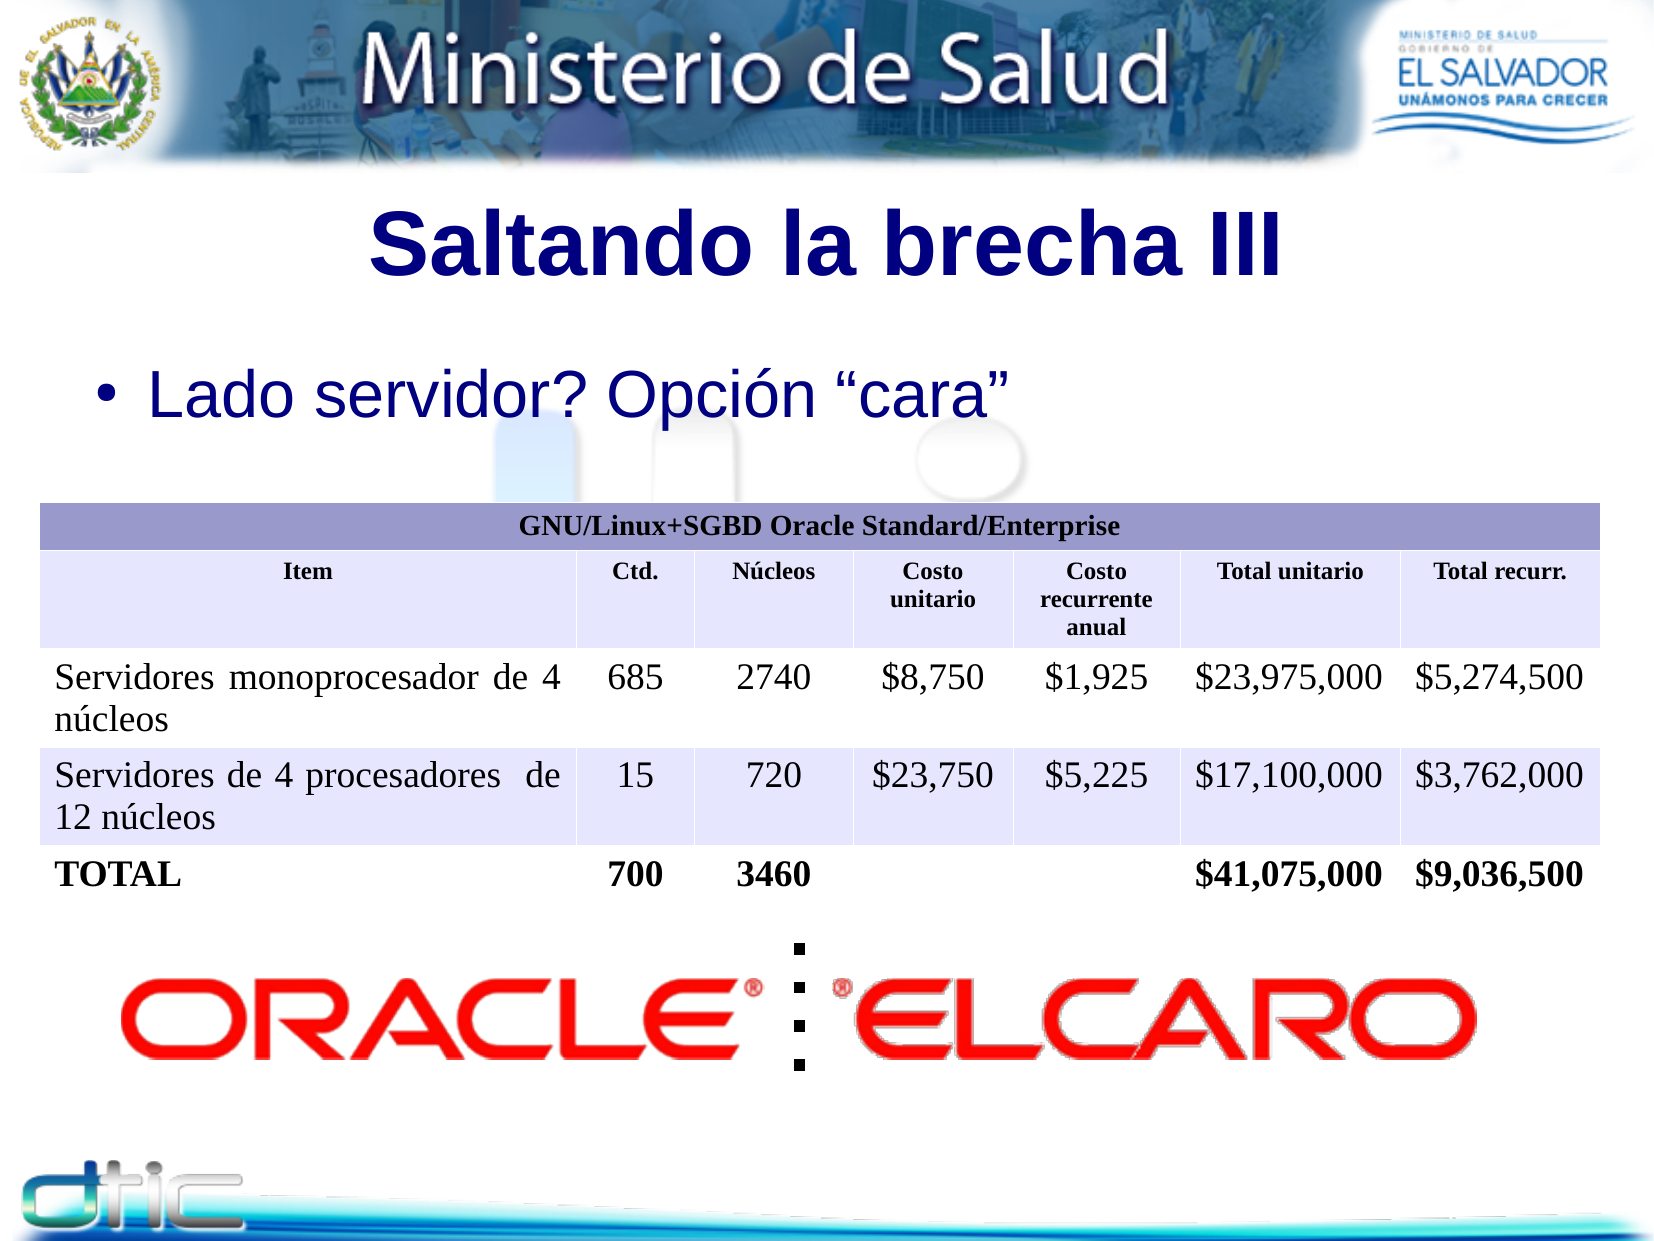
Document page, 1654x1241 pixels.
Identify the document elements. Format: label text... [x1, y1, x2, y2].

table_header GNU/Linux+SGBD Oracle Standard/Enterprise [40, 503, 1600, 550]
picture [832, 978, 1477, 1060]
table_cell TOTAL [40, 846, 576, 902]
table_cell 720 [695, 748, 853, 845]
table_cell $8,750 [854, 649, 1013, 747]
table_cell Costo recurrente anual [1014, 551, 1180, 648]
list Lado servidor? Opción “cara” [76, 357, 1565, 502]
table_cell Servidores de 4 procesadores de 12 núcleos [40, 748, 576, 845]
table_cell [1014, 846, 1180, 902]
table_cell Total unitario [1181, 551, 1400, 648]
table_cell $23,975,000 [1181, 649, 1400, 747]
table_cell $17,100,000 [1181, 748, 1400, 845]
table_cell $1,925 [1014, 649, 1180, 747]
table_cell $23,750 [854, 748, 1013, 845]
table_cell [854, 846, 1013, 902]
table_cell Servidores monoprocesador de 4 núcleos [40, 649, 576, 747]
table_cell $41,075,000 [1181, 846, 1400, 902]
table_cell 685 [577, 649, 694, 747]
table_cell Núcleos [695, 551, 853, 648]
picture [12, 1160, 1654, 1241]
title Saltando la brecha III [0, 185, 1654, 302]
table_cell $9,036,500 [1401, 846, 1600, 902]
table_cell 3460 [695, 846, 853, 902]
picture [0, 0, 1654, 173]
table_cell $3,762,000 [1401, 748, 1600, 845]
table_cell $5,274,500 [1401, 649, 1600, 747]
table_cell Ctd. [577, 551, 694, 648]
table_cell Total recurr. [1401, 551, 1600, 648]
table_cell $5,225 [1014, 748, 1180, 845]
table_cell Item [40, 551, 576, 648]
table_cell 700 [577, 846, 694, 902]
picture [121, 978, 765, 1060]
table_cell 15 [577, 748, 694, 845]
table_cell Costo unitario [854, 551, 1013, 648]
table_cell 2740 [695, 649, 853, 747]
